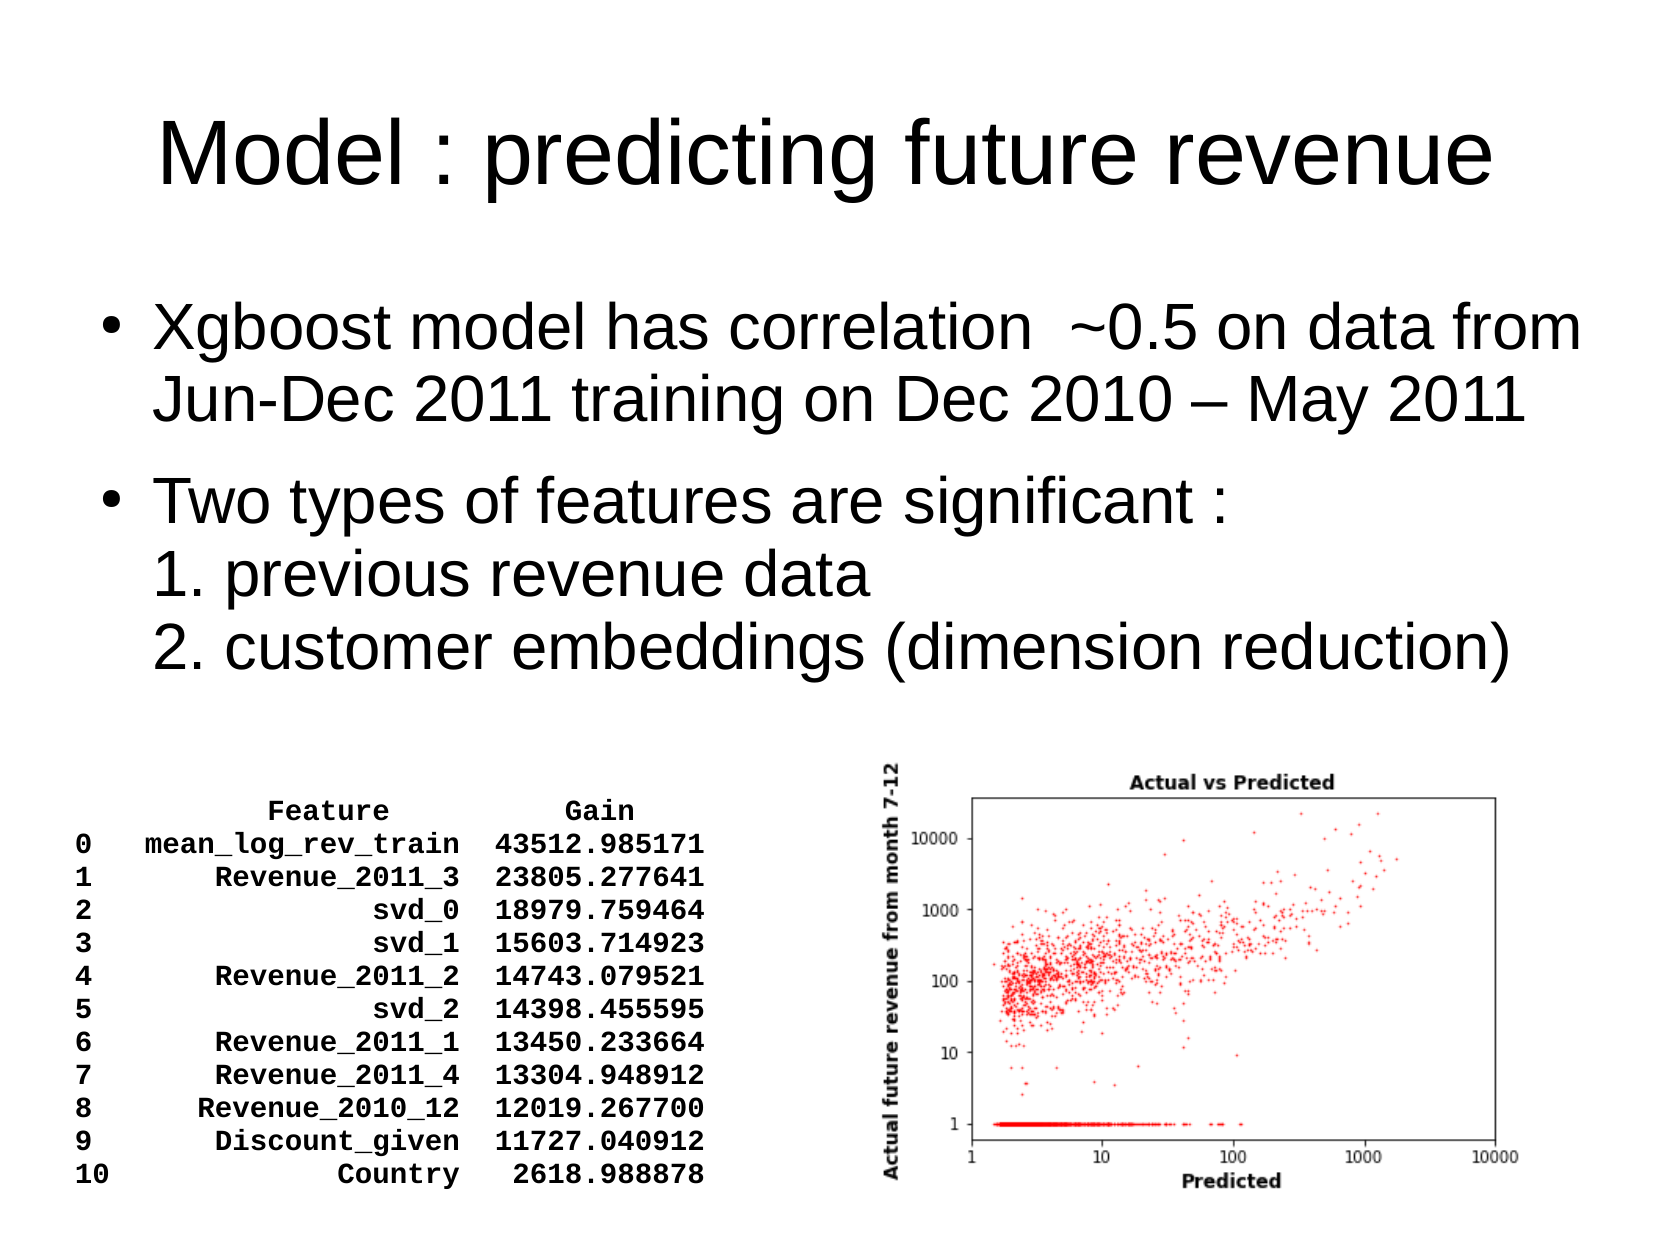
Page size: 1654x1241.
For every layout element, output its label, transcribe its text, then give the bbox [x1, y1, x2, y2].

list Xgboost model has correlation ~0.5 on data from Jun-Dec 2011 training on Dec 2010 – May 2011 Two types of features are significant : 1. previous revenue data 2. customer embeddings (dimension reduction) [82, 290, 1591, 751]
title Model : predicting future revenue [82, 49, 1571, 257]
text_box Feature Gain 0 mean_log_rev_train 43512.985171 1 Revenue_2011_3 23805.277641 2 svd_0 18979.759464 3 svd_1 15603.714923 4 Revenue_2011_2 14743.079521 5 svd_2 14398.455595 6 Revenue_2011_1 13450.233664 7 Revenue_2011_4 13304.948912 8 Revenue_2010_12 12019.267700 9 Discount_given 11727.040912 10 Country 2618.988878 [60, 788, 856, 1241]
picture [873, 749, 1531, 1204]
